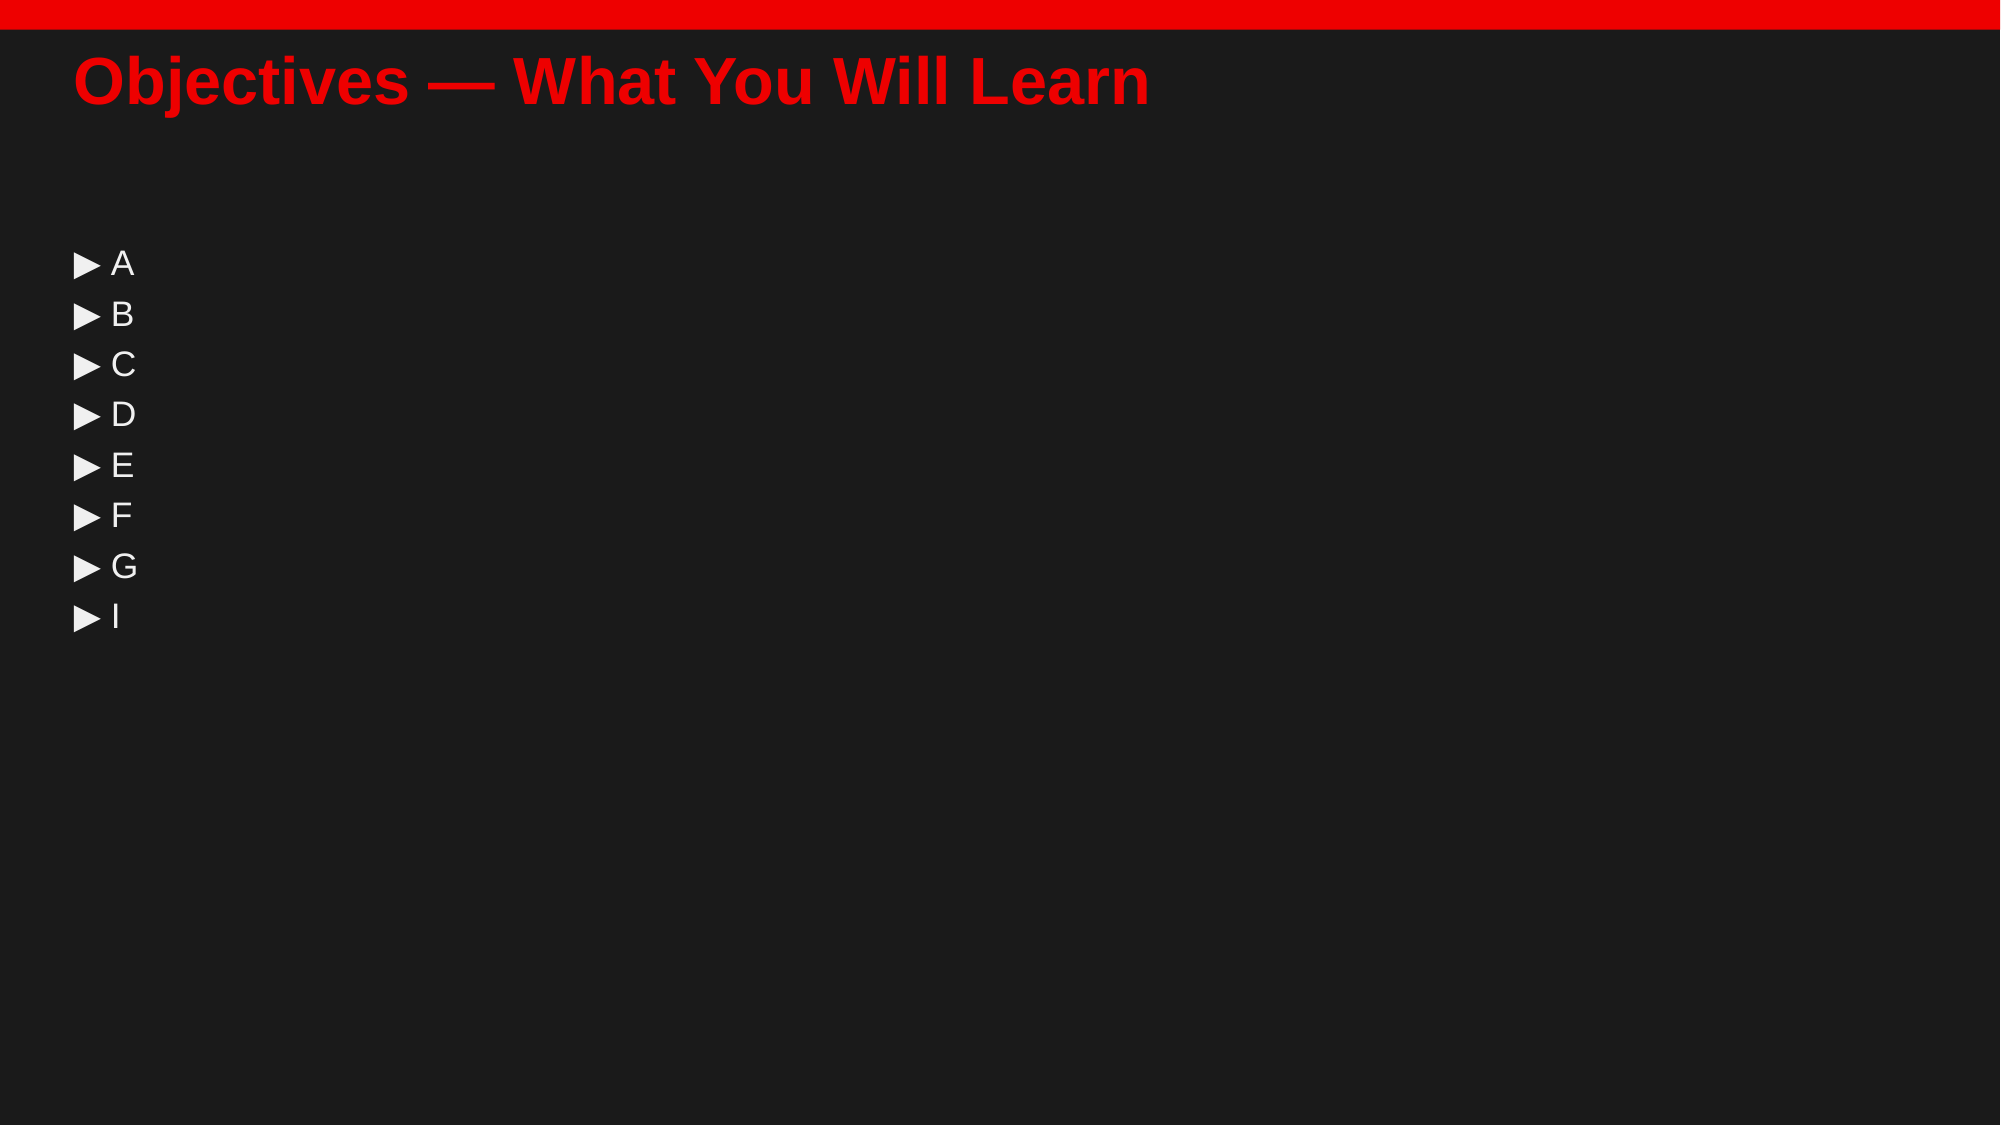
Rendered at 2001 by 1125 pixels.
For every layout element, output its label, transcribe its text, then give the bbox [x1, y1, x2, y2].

text_box [0, 0, 2001, 30]
text_box ▶ A ▶ B ▶ C ▶ D ▶ E ▶ F ▶ G ▶ I [59, 236, 1942, 1037]
text_box Objectives — What You Will Learn [59, 36, 1942, 208]
